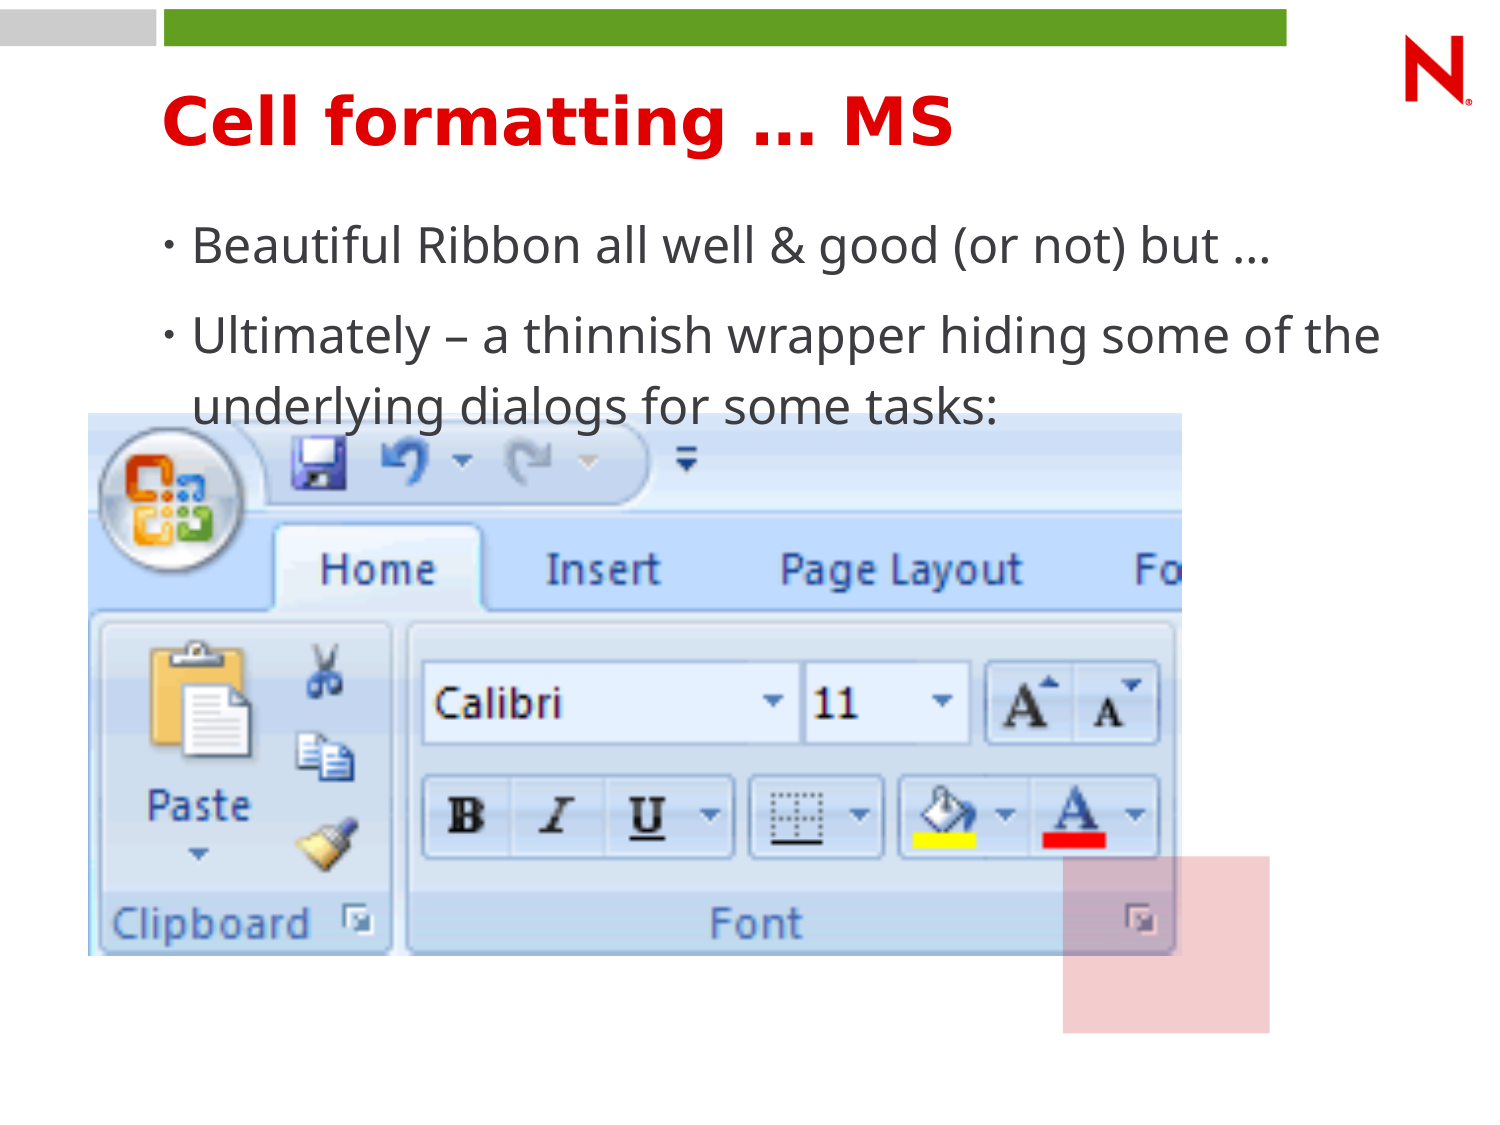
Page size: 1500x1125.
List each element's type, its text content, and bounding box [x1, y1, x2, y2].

title Cell formatting … MS [161, 41, 1383, 205]
picture [1403, 32, 1473, 107]
picture [88, 413, 163, 956]
list Beautiful Ribbon all well & good (or not) but … Ultimately – a thinnish wrapper hiding some of the underlying dialogs for some tasks: [163, 206, 1404, 986]
text_box [1062, 856, 1270, 1034]
